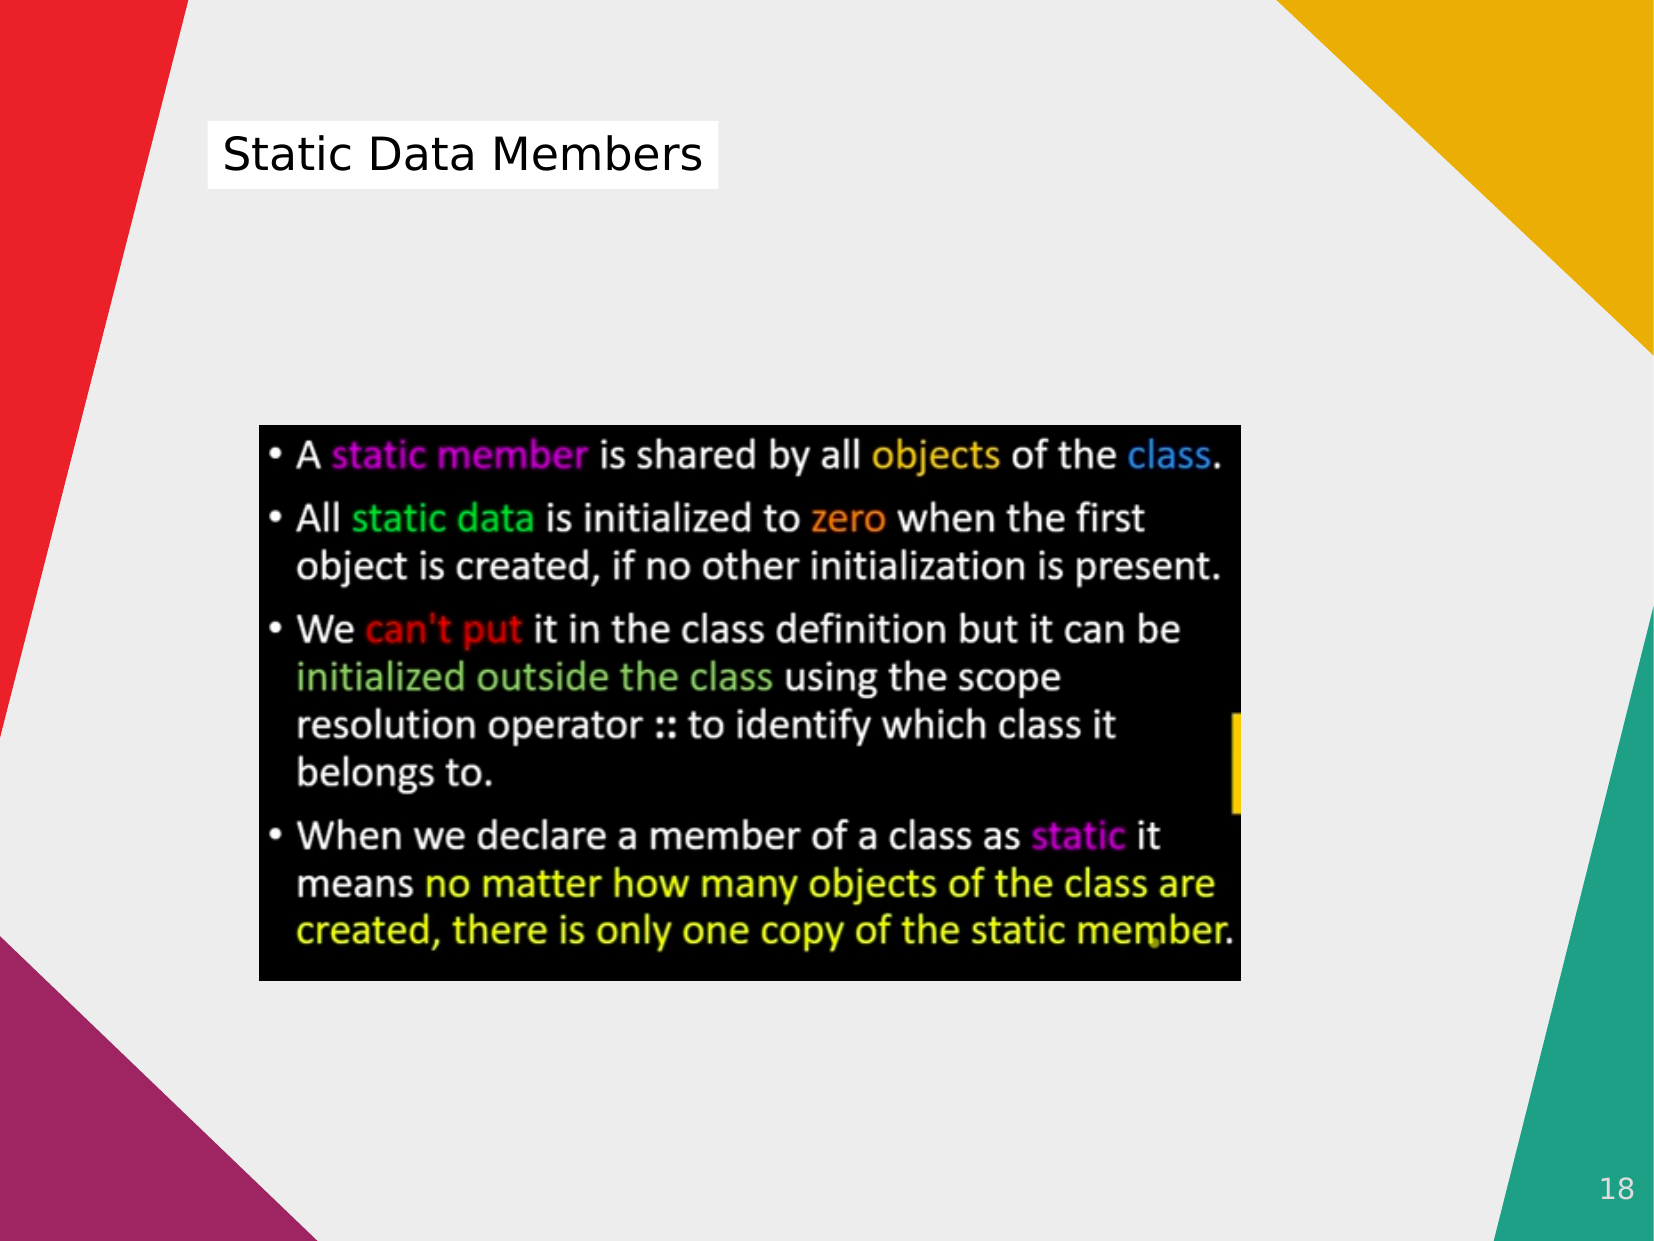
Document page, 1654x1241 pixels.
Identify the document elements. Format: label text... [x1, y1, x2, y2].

picture [259, 425, 1241, 982]
text_box Static Data Members [207, 120, 719, 189]
